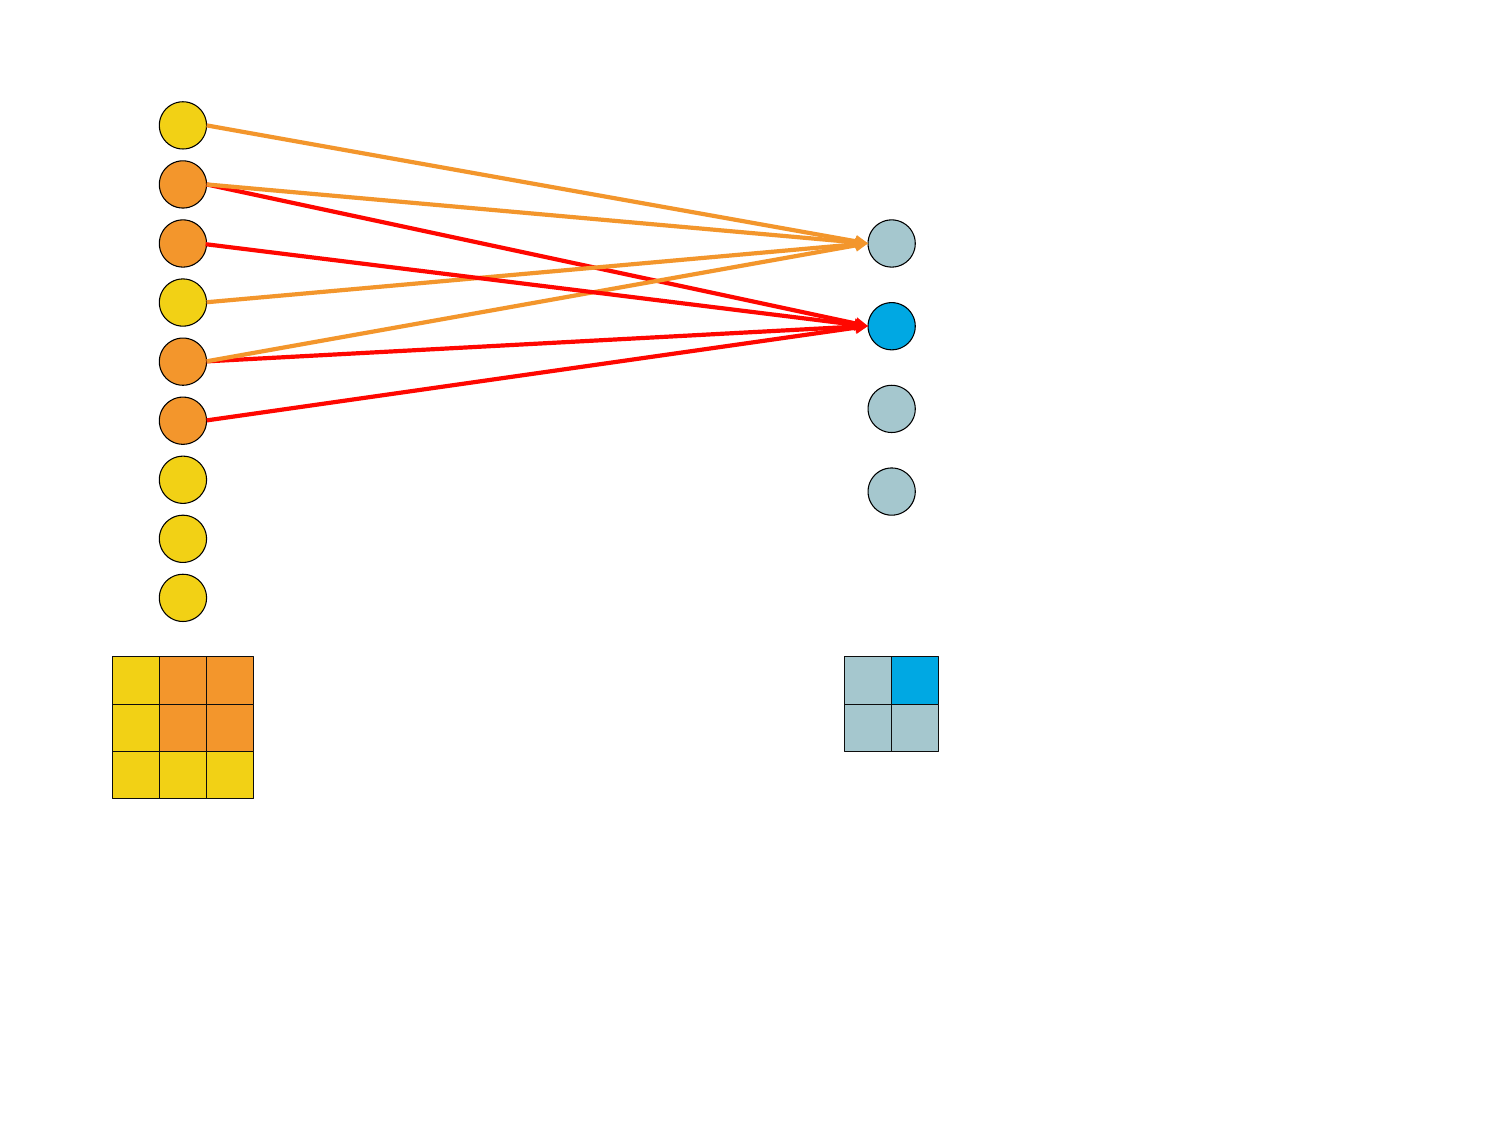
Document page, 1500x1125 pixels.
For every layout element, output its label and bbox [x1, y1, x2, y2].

text_box [159, 515, 207, 563]
text_box [159, 101, 207, 149]
text_box [868, 467, 916, 516]
text_box [159, 397, 207, 445]
text_box [159, 338, 207, 386]
text_box [159, 574, 207, 622]
text_box [868, 219, 916, 268]
text_box [159, 160, 207, 209]
text_box [868, 385, 916, 433]
text_box [159, 278, 207, 327]
text_box [159, 456, 207, 504]
text_box [868, 302, 916, 350]
text_box [112, 656, 254, 799]
text_box [159, 219, 207, 268]
text_box [844, 656, 939, 752]
